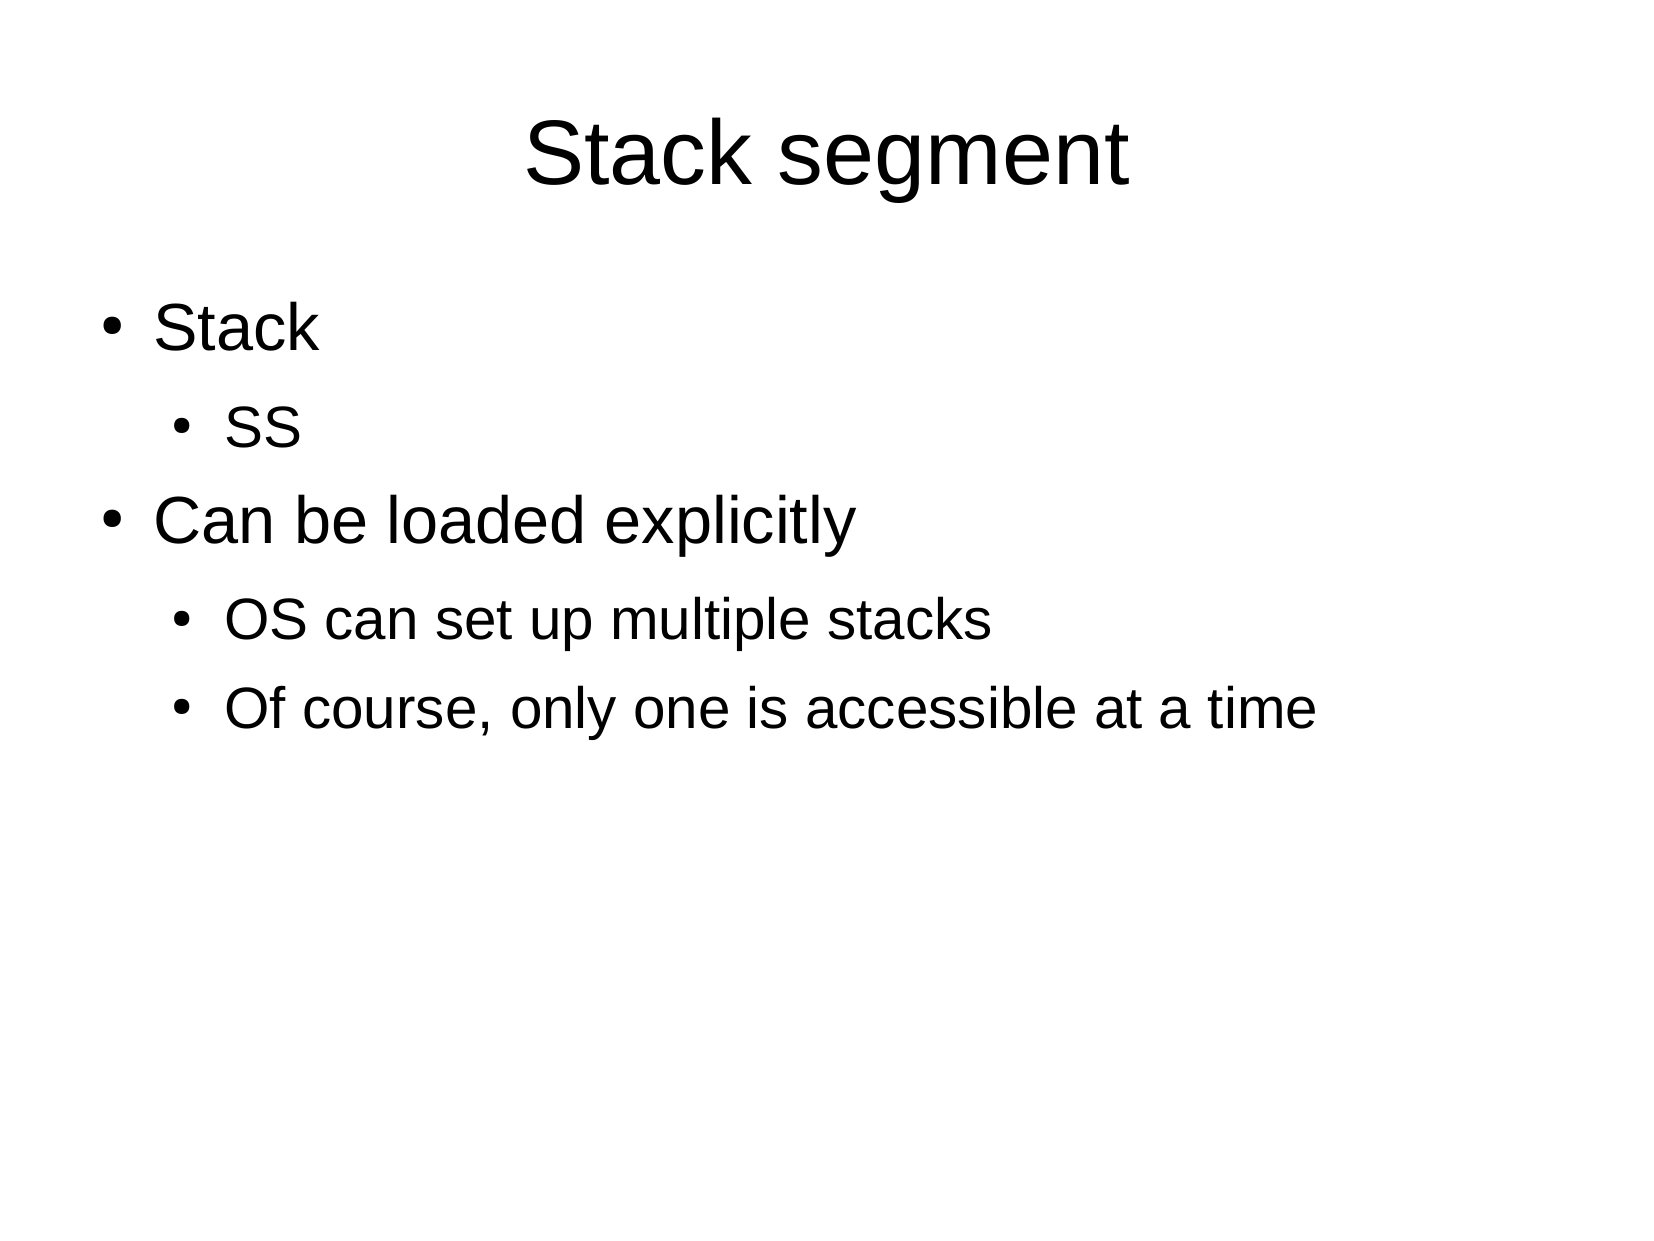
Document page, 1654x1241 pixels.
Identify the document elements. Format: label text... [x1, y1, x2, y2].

list Stack SS Can be loaded explicitly OS can set up multiple stacks Of course, only one is accessible at a time [82, 290, 1571, 1010]
title Stack segment [82, 49, 1571, 257]
